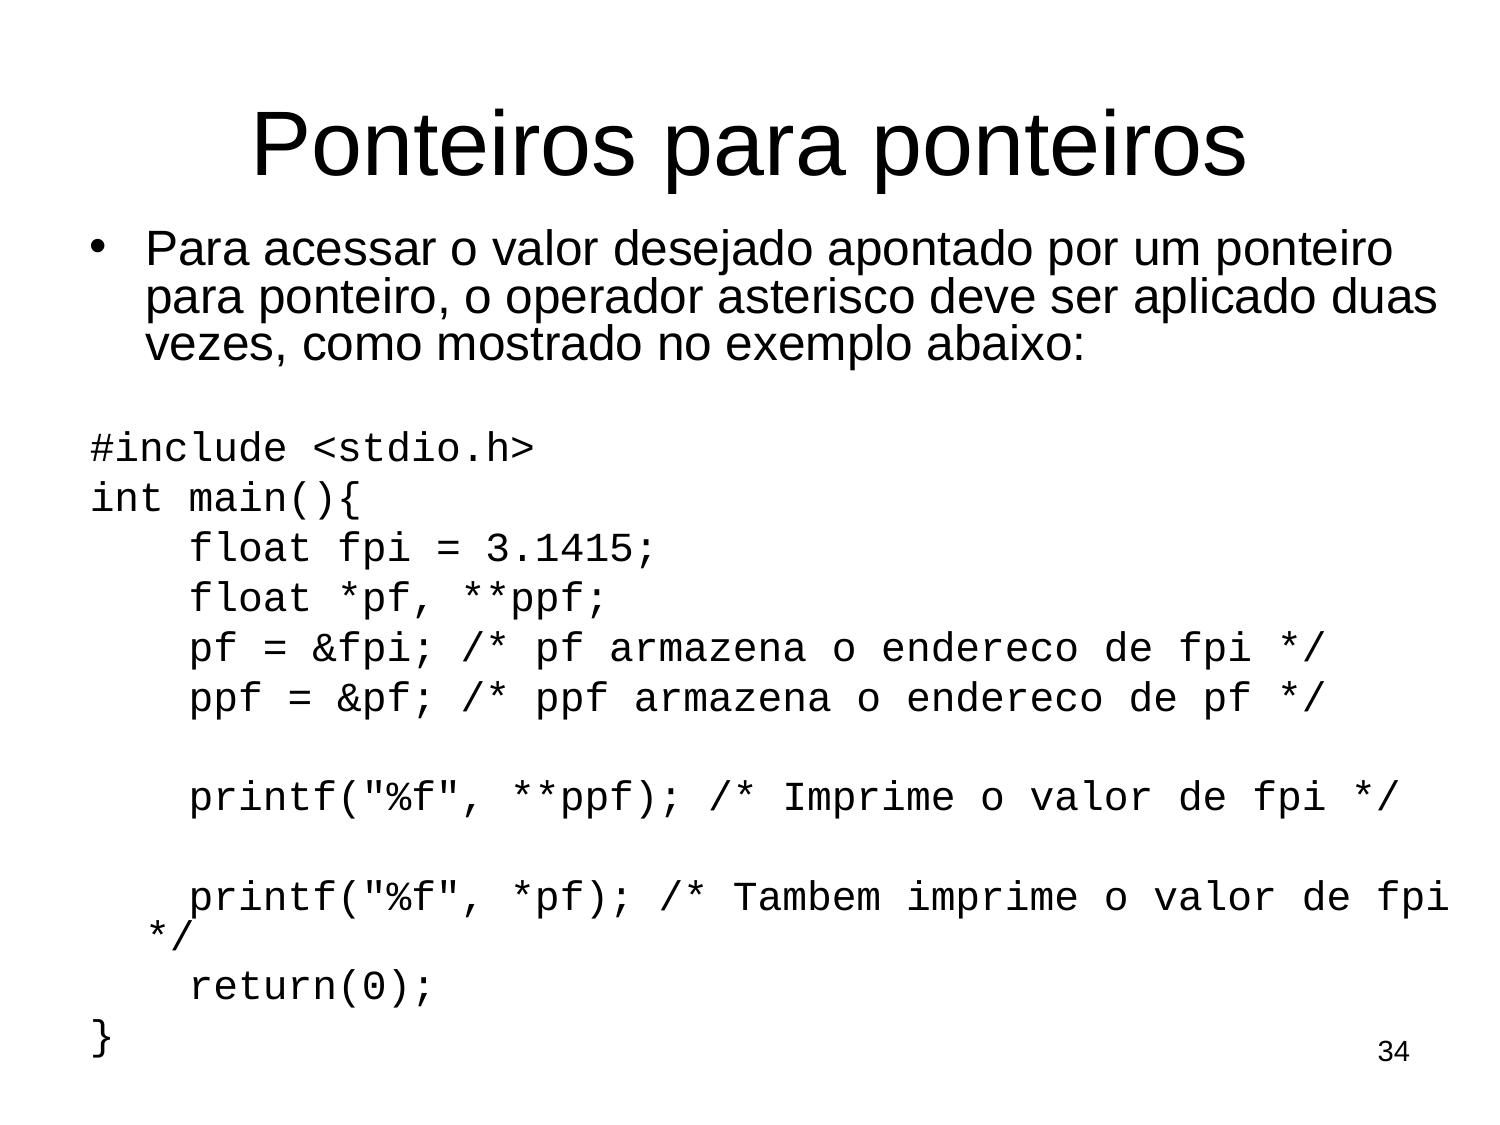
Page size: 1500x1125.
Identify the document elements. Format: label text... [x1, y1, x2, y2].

list Para acessar o valor desejado apontado por um ponteiro para ponteiro, o operador asterisco deve ser aplicado duas vezes, como mostrado no exemplo abaixo: #include <stdio.h> int main(){ float fpi = 3.1415; float *pf, **ppf; pf = &fpi; /* pf armazena o endereco de fpi */ ppf = &pf; /* ppf armazena o endereco de pf */ printf("%f", **ppf); /* Imprime o valor de fpi */ printf("%f", *pf); /* Tambem imprime o valor de fpi */ return(0); } [75, 220, 1471, 1071]
title Ponteiros para ponteiros [75, 45, 1426, 220]
